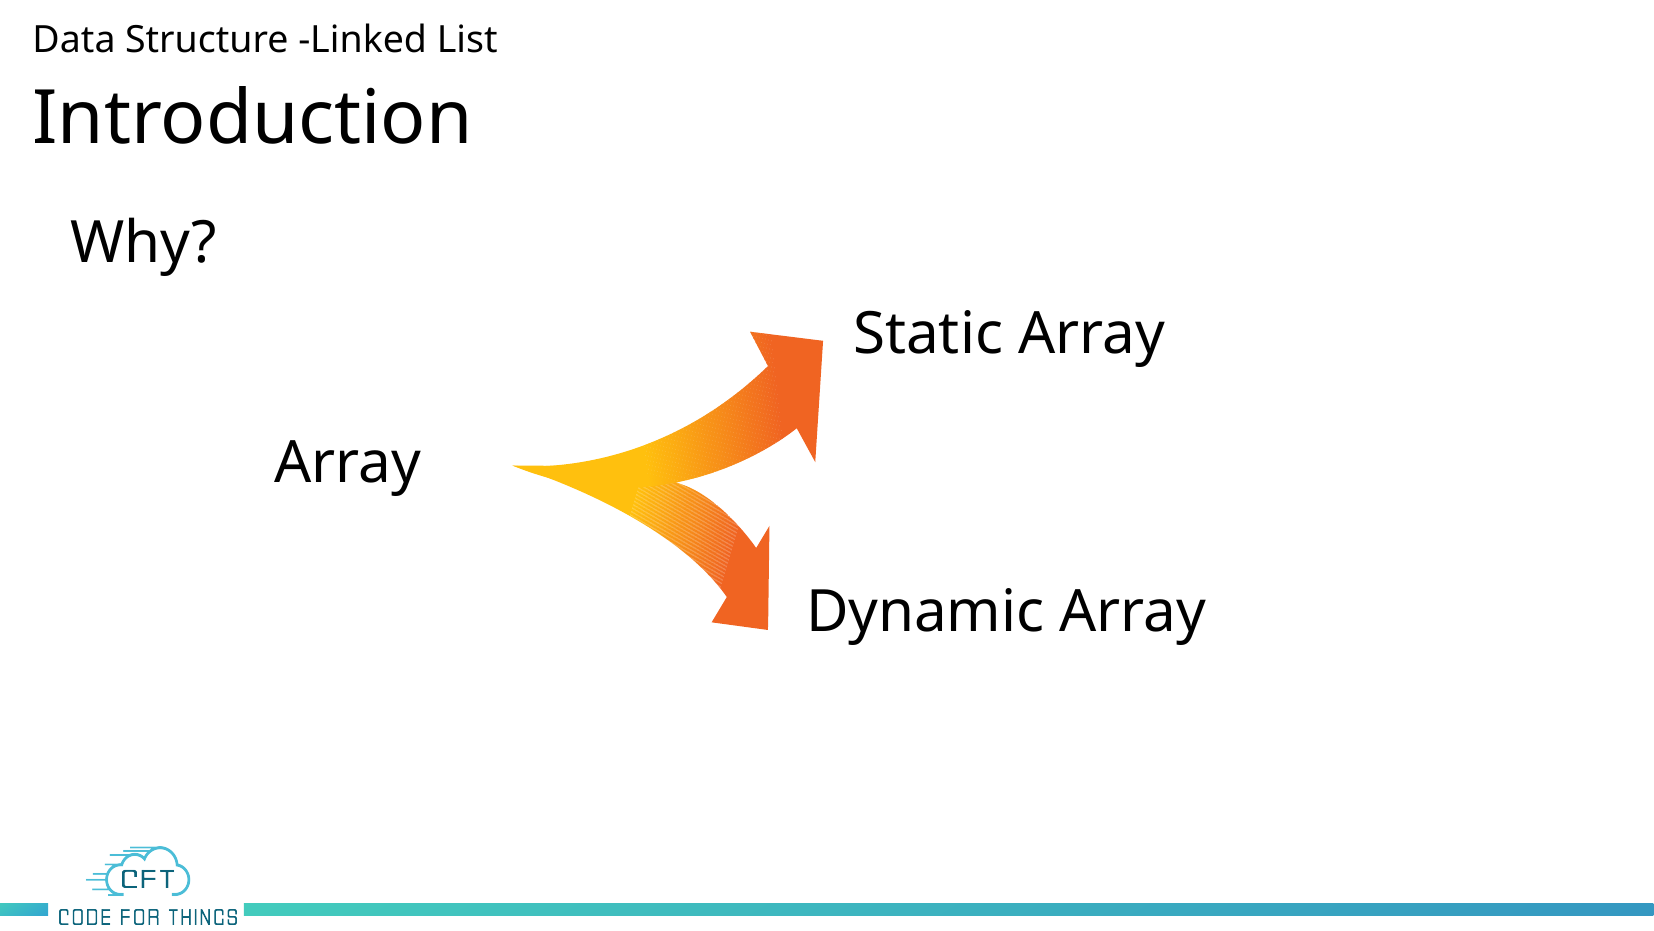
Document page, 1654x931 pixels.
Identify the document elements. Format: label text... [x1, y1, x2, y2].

text_box Array [259, 413, 469, 512]
text_box Dynamic Array [791, 561, 1465, 697]
picture [505, 325, 827, 638]
picture [59, 846, 237, 925]
text_box Static Array [838, 283, 1263, 412]
title Data Structure -Linked List Introduction [32, 12, 1184, 166]
title Why? [53, 177, 296, 296]
